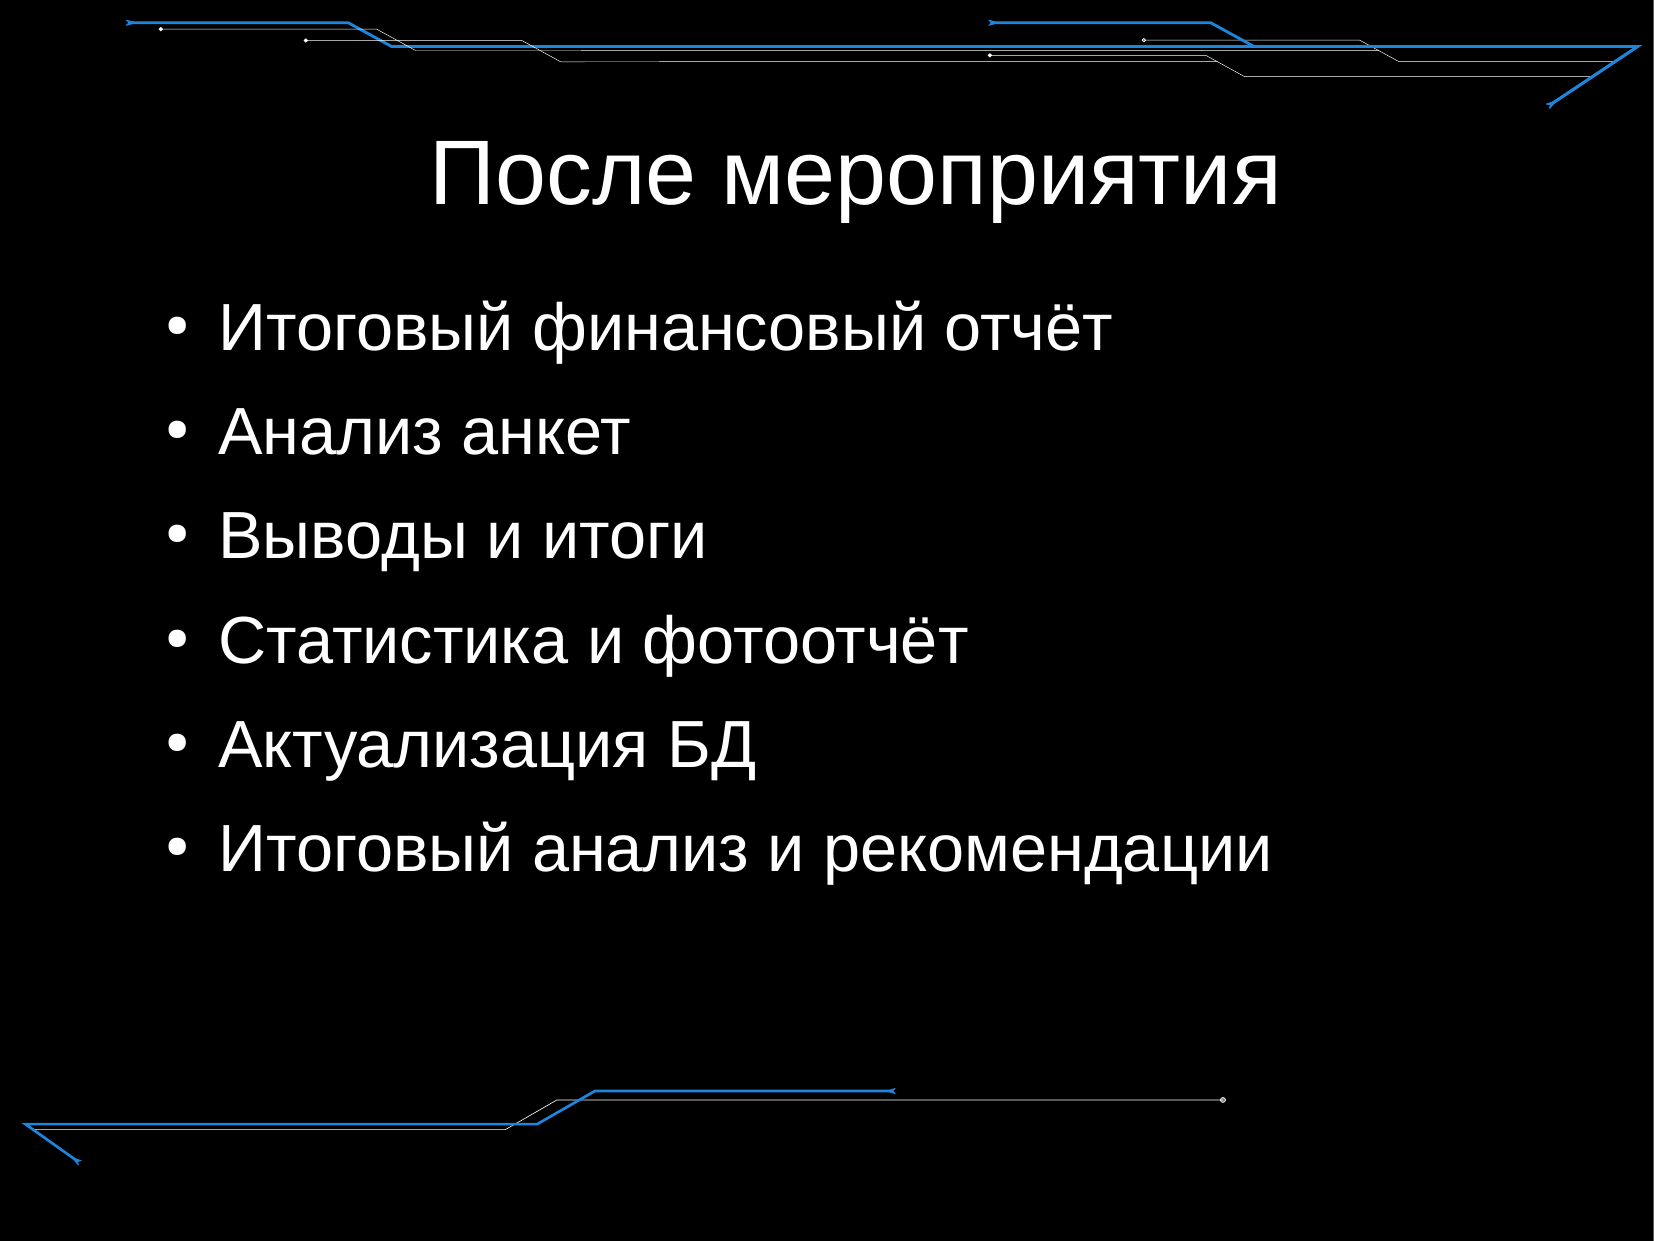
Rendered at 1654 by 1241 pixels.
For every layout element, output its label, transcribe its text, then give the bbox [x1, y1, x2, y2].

list Итоговый финансовый отчёт Анализ анкет Выводы и итоги Статистика и фотоотчёт Актуализация БД Итоговый анализ и рекомендации [147, 289, 1565, 1010]
title После мероприятия [147, 84, 1565, 262]
